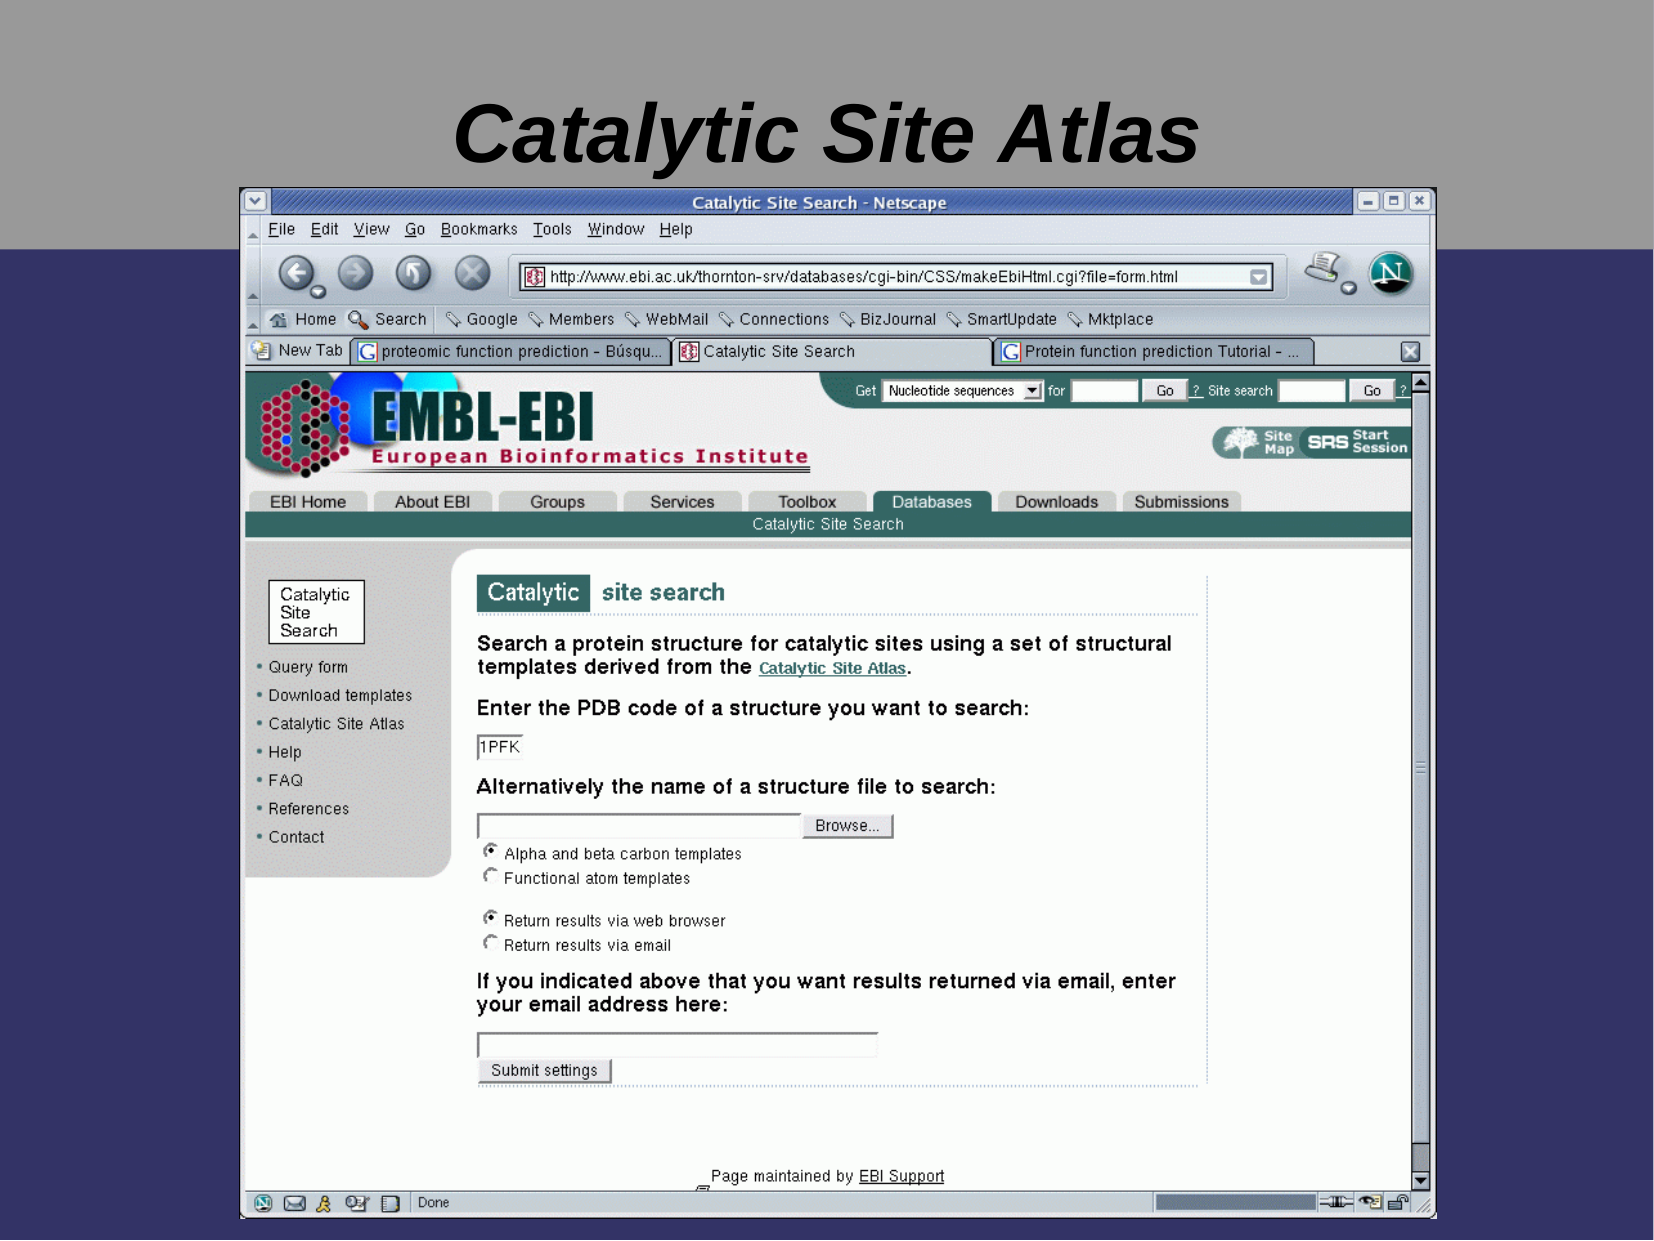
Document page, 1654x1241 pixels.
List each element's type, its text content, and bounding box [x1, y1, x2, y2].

picture [239, 187, 1437, 1219]
title Catalytic Site Atlas [121, 19, 1534, 227]
